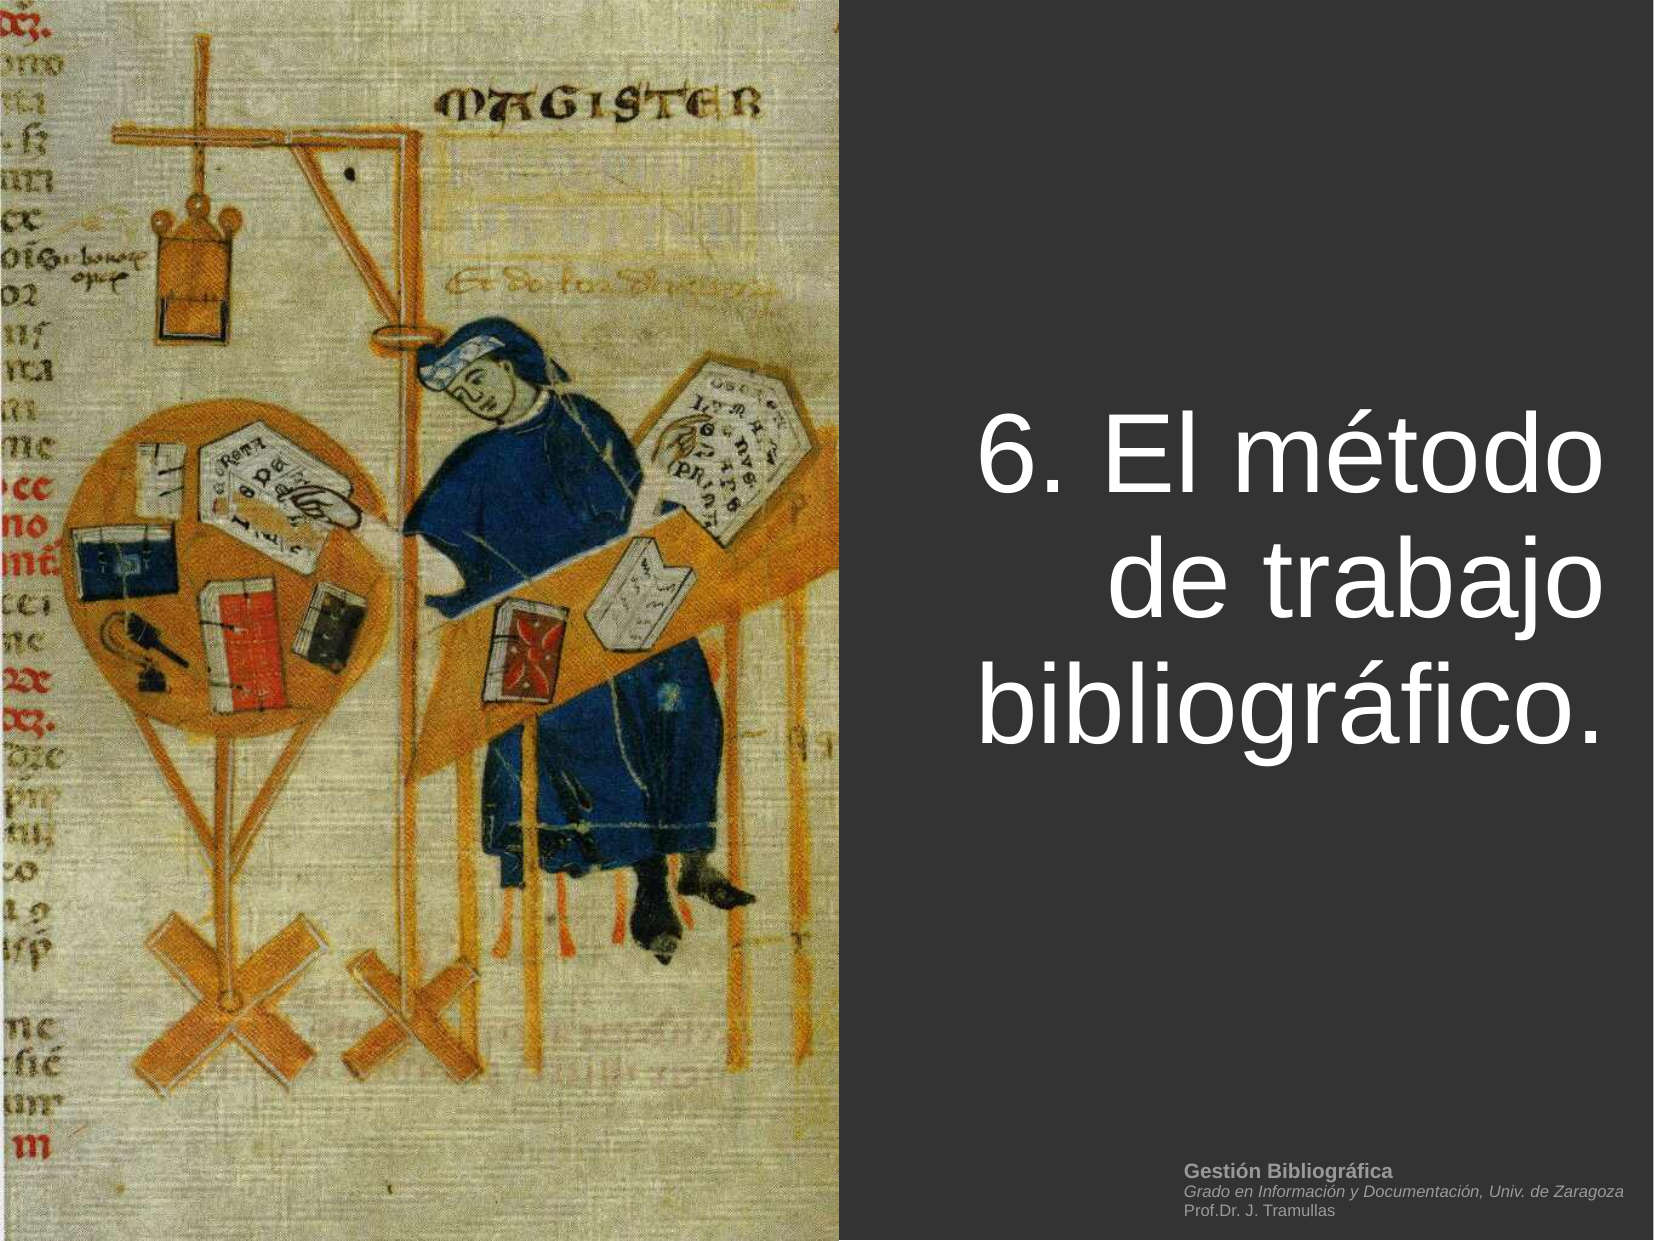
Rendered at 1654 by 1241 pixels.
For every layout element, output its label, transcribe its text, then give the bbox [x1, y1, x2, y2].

subtitle 6. El método de trabajo bibliográfico. [850, 188, 1607, 969]
picture [0, 0, 839, 1241]
